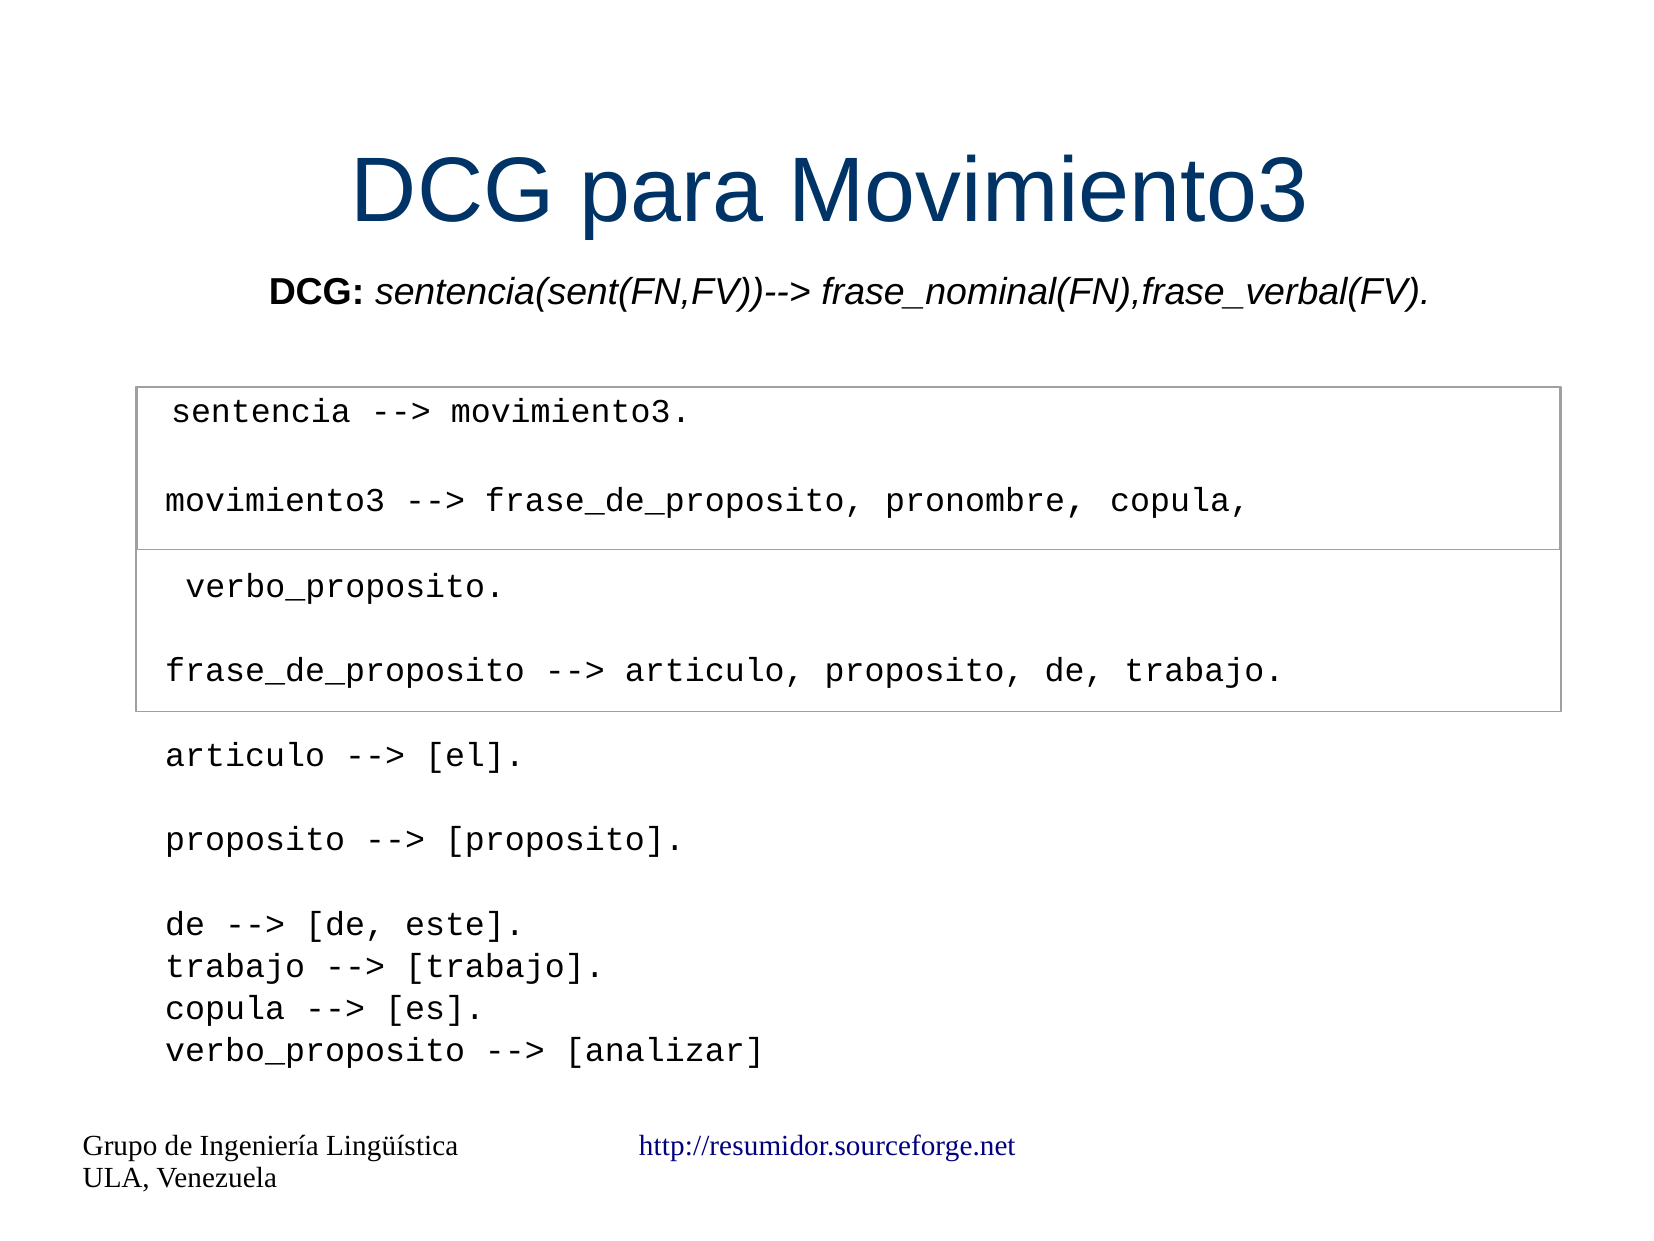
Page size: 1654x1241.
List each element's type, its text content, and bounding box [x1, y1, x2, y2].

text_box DCG: sentencia(sent(FN,FV))--> frase_nominal(FN),frase_verbal(FV). [187, 262, 1513, 386]
text_box sentencia --> movimiento3. movimiento3 --> frase_de_proposito, pronombre, copula, verbo_proposito. frase_de_proposito --> articulo, proposito, de, trabajo. articulo --> [el]. proposito --> [proposito]. de --> [de, este]. trabajo --> [trabajo]. copula --> [es]. verbo_proposito --> [analizar] [150, 388, 1547, 549]
text_box sentencia --> movimiento3. movimiento3 --> frase_de_proposito, pronombre, copula, verbo_proposito. frase_de_proposito --> articulo, proposito, de, trabajo. articulo --> [el]. proposito --> [proposito]. de --> [de, este]. trabajo --> [trabajo]. copula --> [es]. verbo_proposito --> [analizar] [150, 550, 1547, 711]
text_box sentencia --> movimiento3. movimiento3 --> frase_de_proposito, pronombre, copula, verbo_proposito. frase_de_proposito --> articulo, proposito, de, trabajo. articulo --> [el]. proposito --> [proposito]. de --> [de, este]. trabajo --> [trabajo]. copula --> [es]. verbo_proposito --> [analizar] [150, 712, 1547, 1127]
text_box DCG para Movimiento3 [225, 99, 1436, 288]
